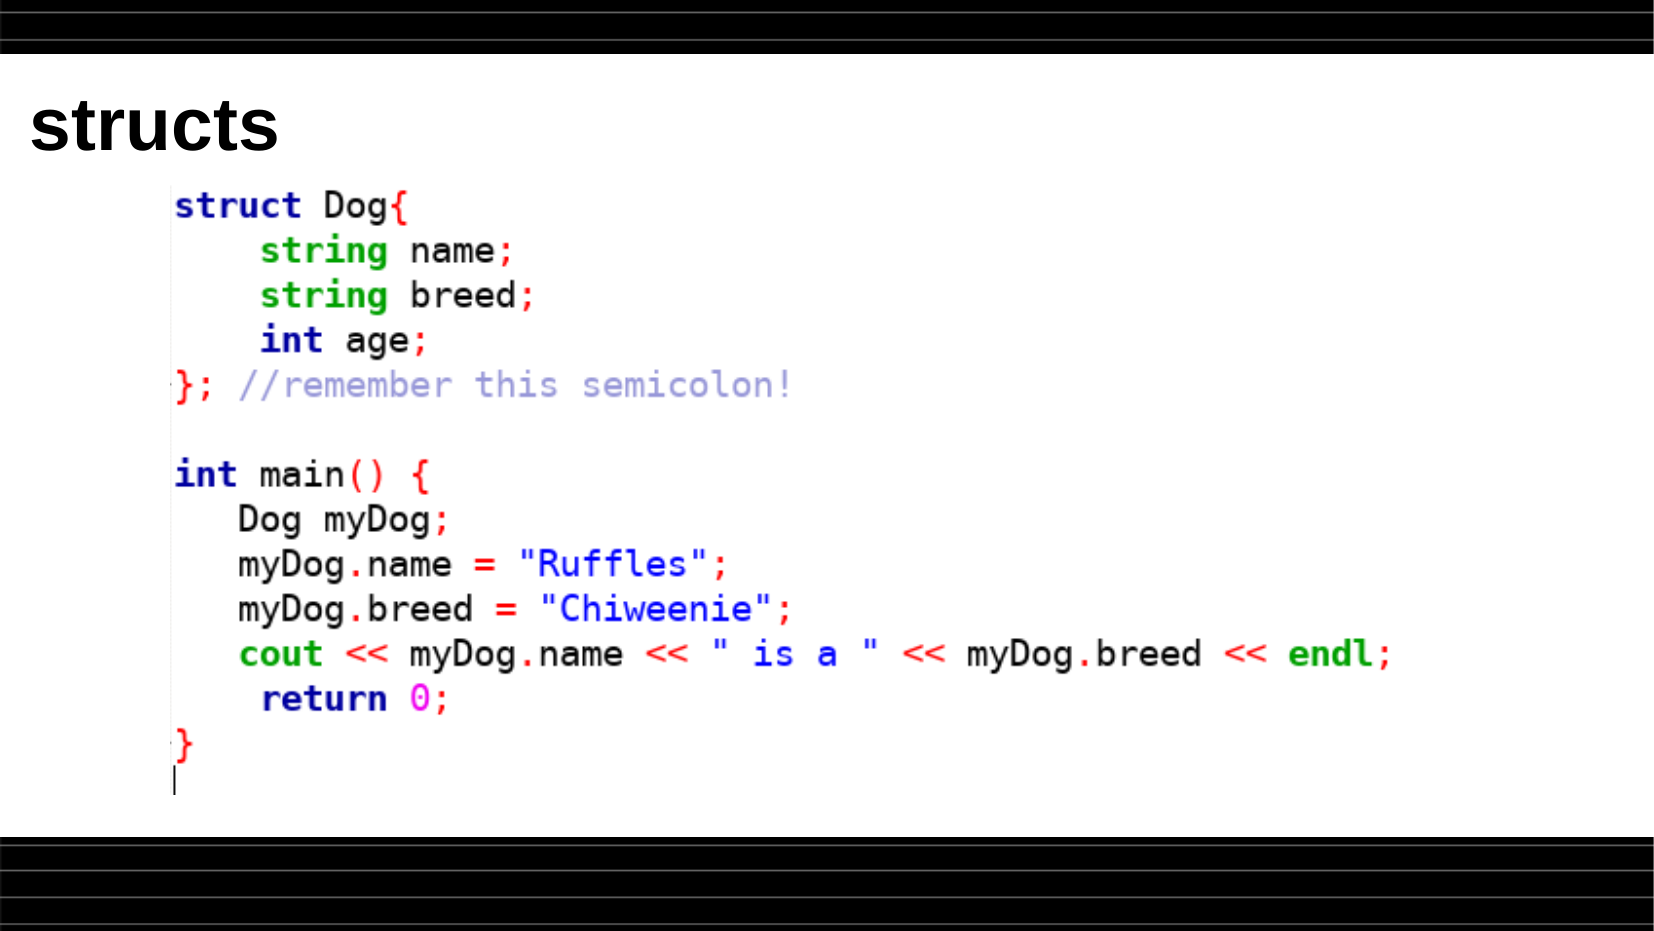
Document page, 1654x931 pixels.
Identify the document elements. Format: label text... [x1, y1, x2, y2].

picture [0, 0, 1654, 54]
picture [0, 837, 1654, 931]
text_box structs [15, 75, 1546, 174]
picture [170, 185, 1411, 796]
